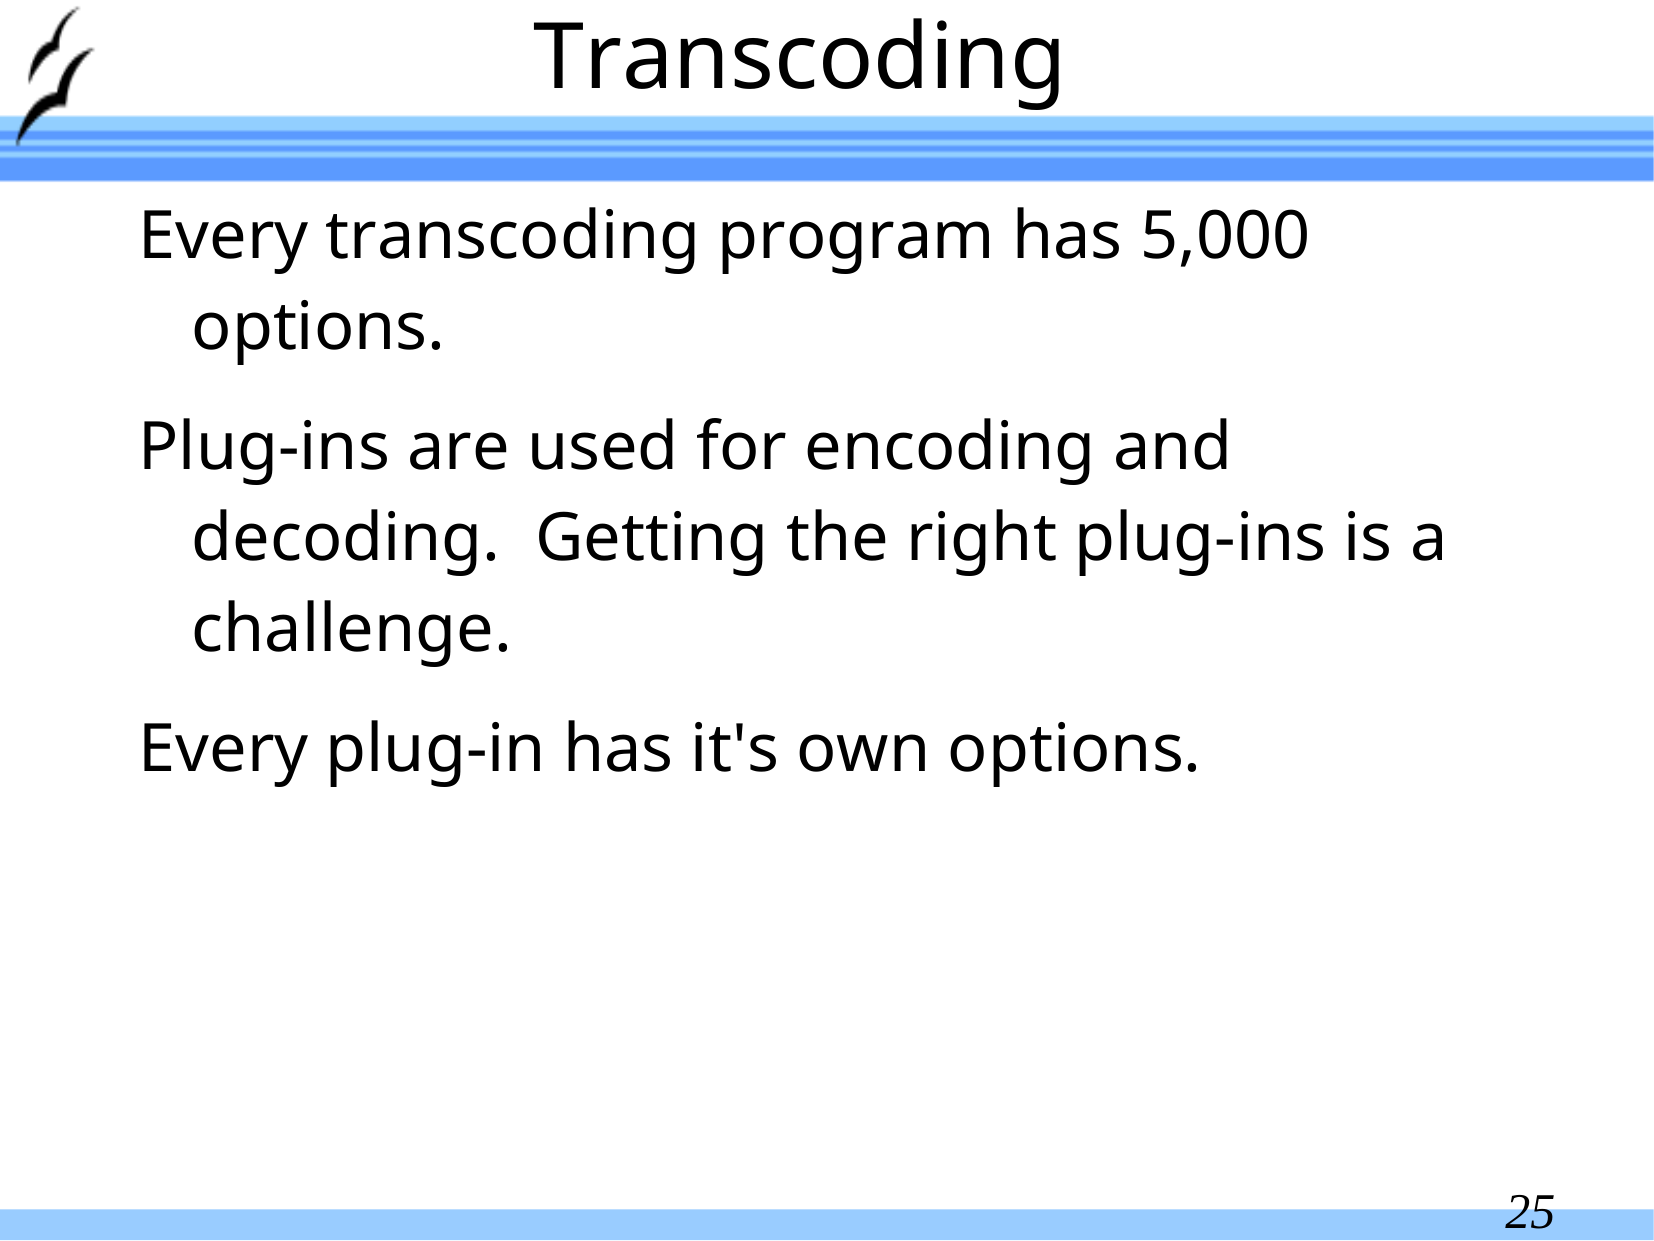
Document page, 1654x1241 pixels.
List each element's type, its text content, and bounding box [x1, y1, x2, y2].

picture [0, 0, 1654, 188]
title Transcoding [94, 0, 1507, 121]
list Every transcoding program has 5,000 options. Plug-ins are used for encoding and decoding. Getting the right plug-ins is a challenge. Every plug-in has it's own options. [120, 187, 1533, 1195]
